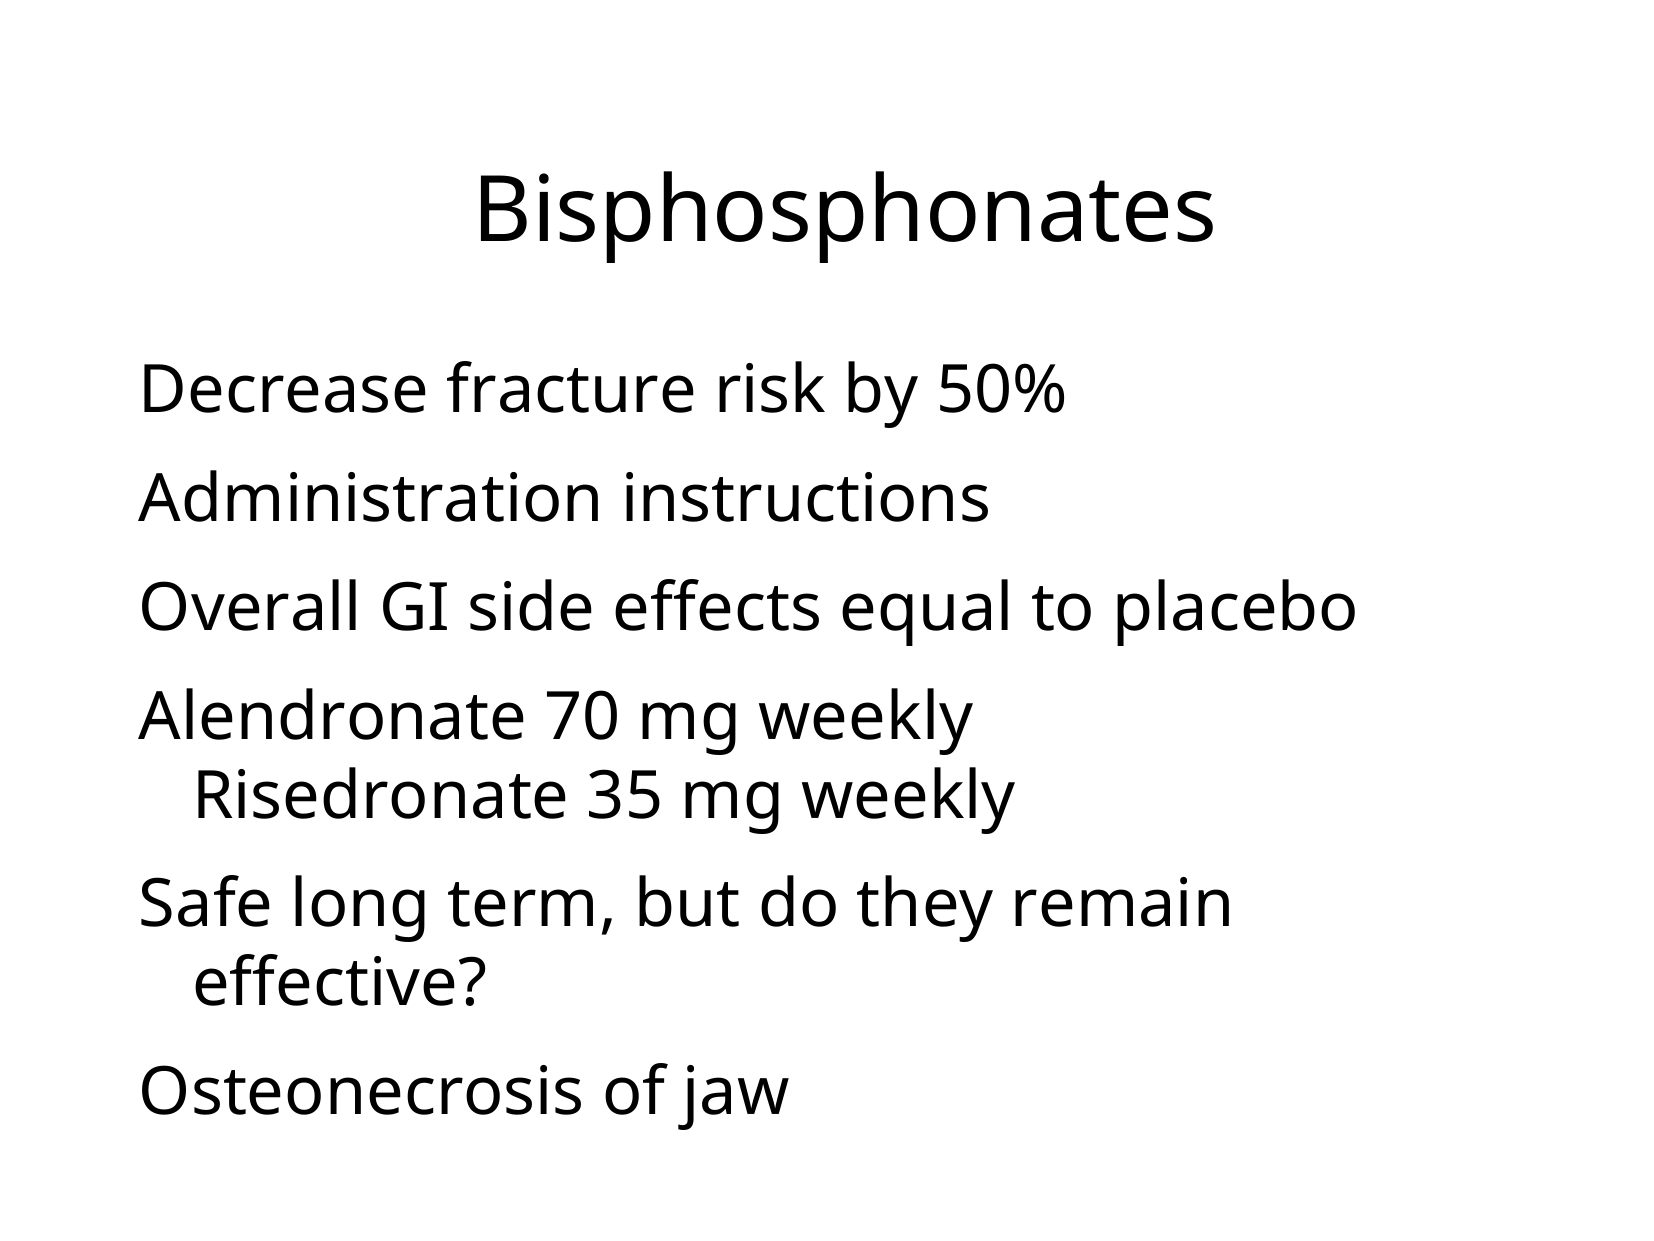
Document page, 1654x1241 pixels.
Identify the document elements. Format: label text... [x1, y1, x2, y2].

list Decrease fracture risk by 50% Administration instructions Overall GI side effects equal to placebo Alendronate 70 mg weekly Risedronate 35 mg weekly Safe long term, but do they remain effective? Osteonecrosis of jaw [121, 344, 1534, 1045]
title Bisphosphonates [121, 153, 1534, 261]
